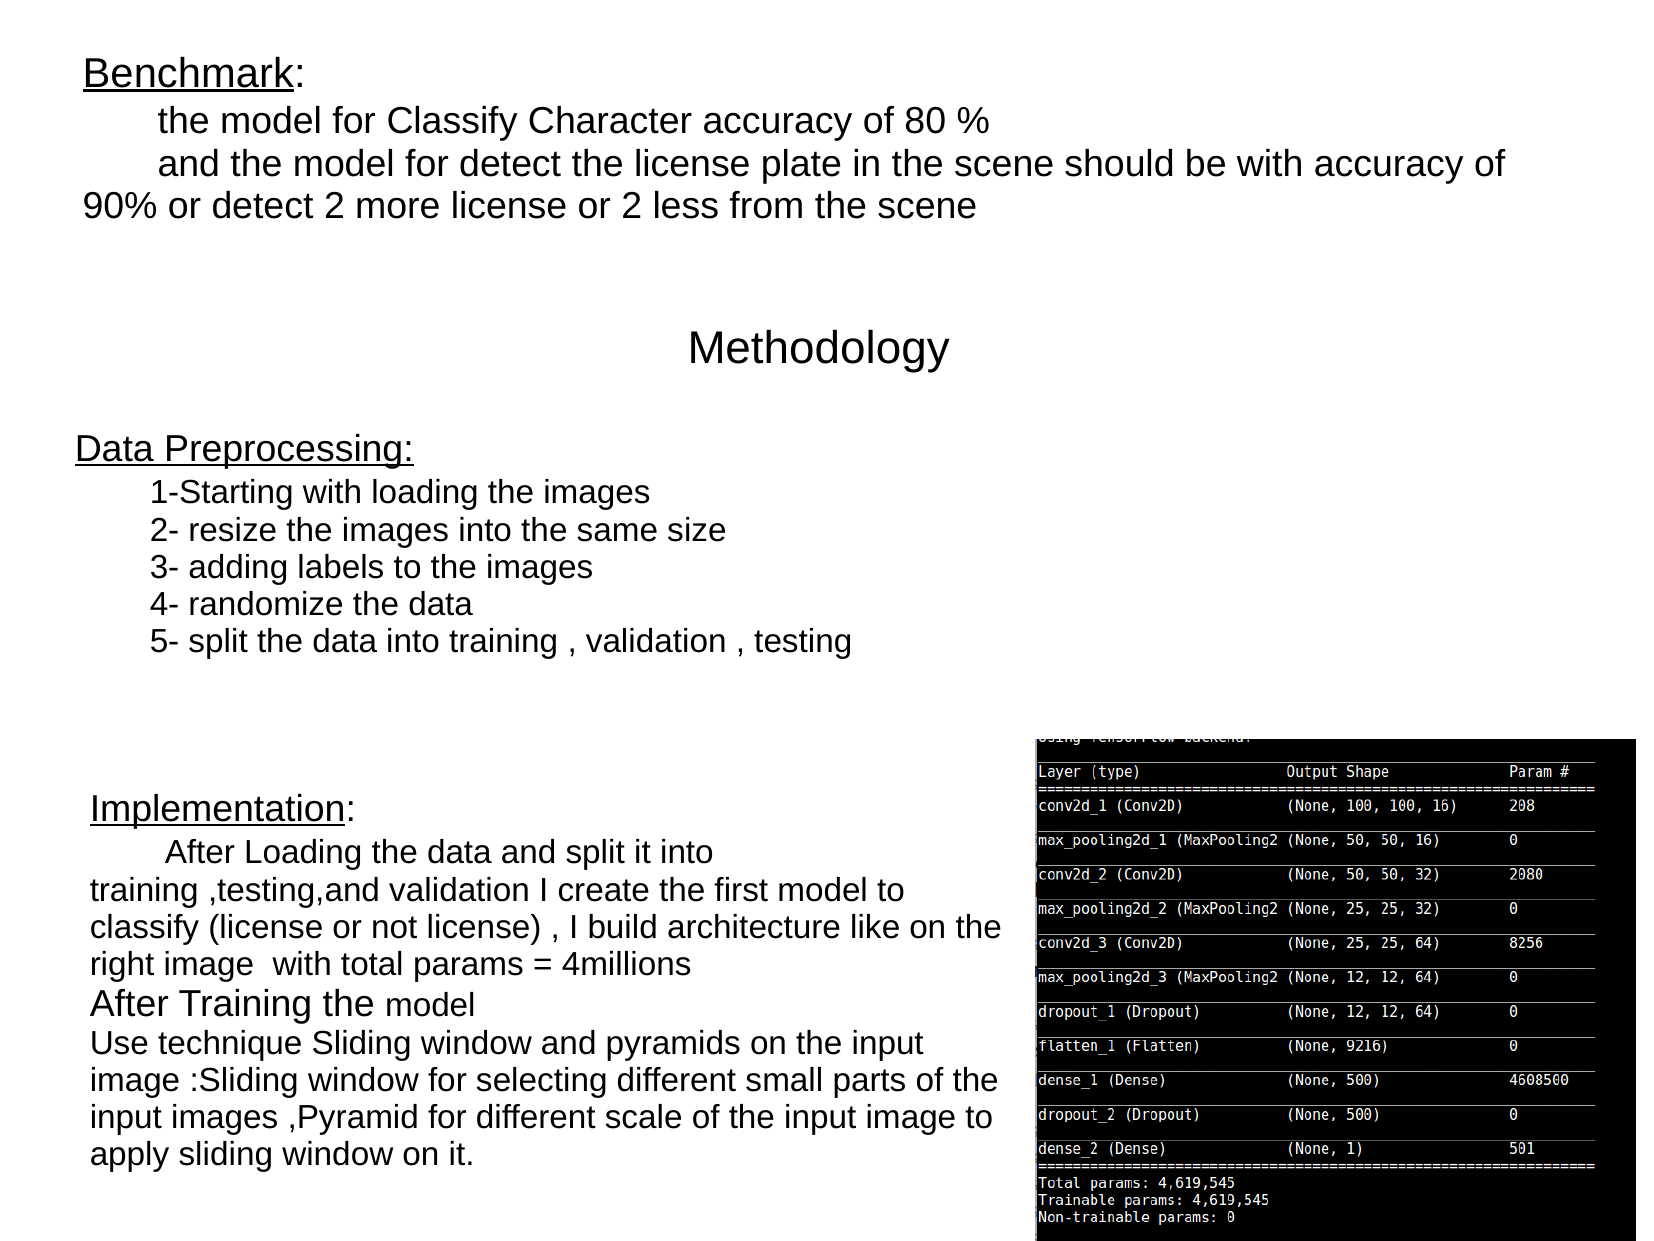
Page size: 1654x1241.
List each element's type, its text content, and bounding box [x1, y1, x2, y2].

title Benchmark: the model for Classify Character accuracy of 80 % and the model for detect the license plate in the scene should be with accuracy of 90% or detect 2 more license or 2 less from the scene [82, 49, 1571, 256]
picture [1035, 739, 1636, 1241]
text_box Methodology [585, 315, 1021, 382]
text_box Implementation: After Loading the data and split it into training ,testing,and validation I create the first model to classify (license or not license) , I build architecture like on the right image with total params = 4millions After Training the model Use technique Sliding window and pyramids on the input image :Sliding window for selecting different small parts of the input images ,Pyramid for different scale of the input image to apply sliding window on it. [75, 780, 1021, 1180]
text_box Data Preprocessing: 1-Starting with loading the images 2- resize the images into the same size 3- adding labels to the images 4- randomize the data 5- split the data into training , validation , testing [60, 420, 1621, 667]
